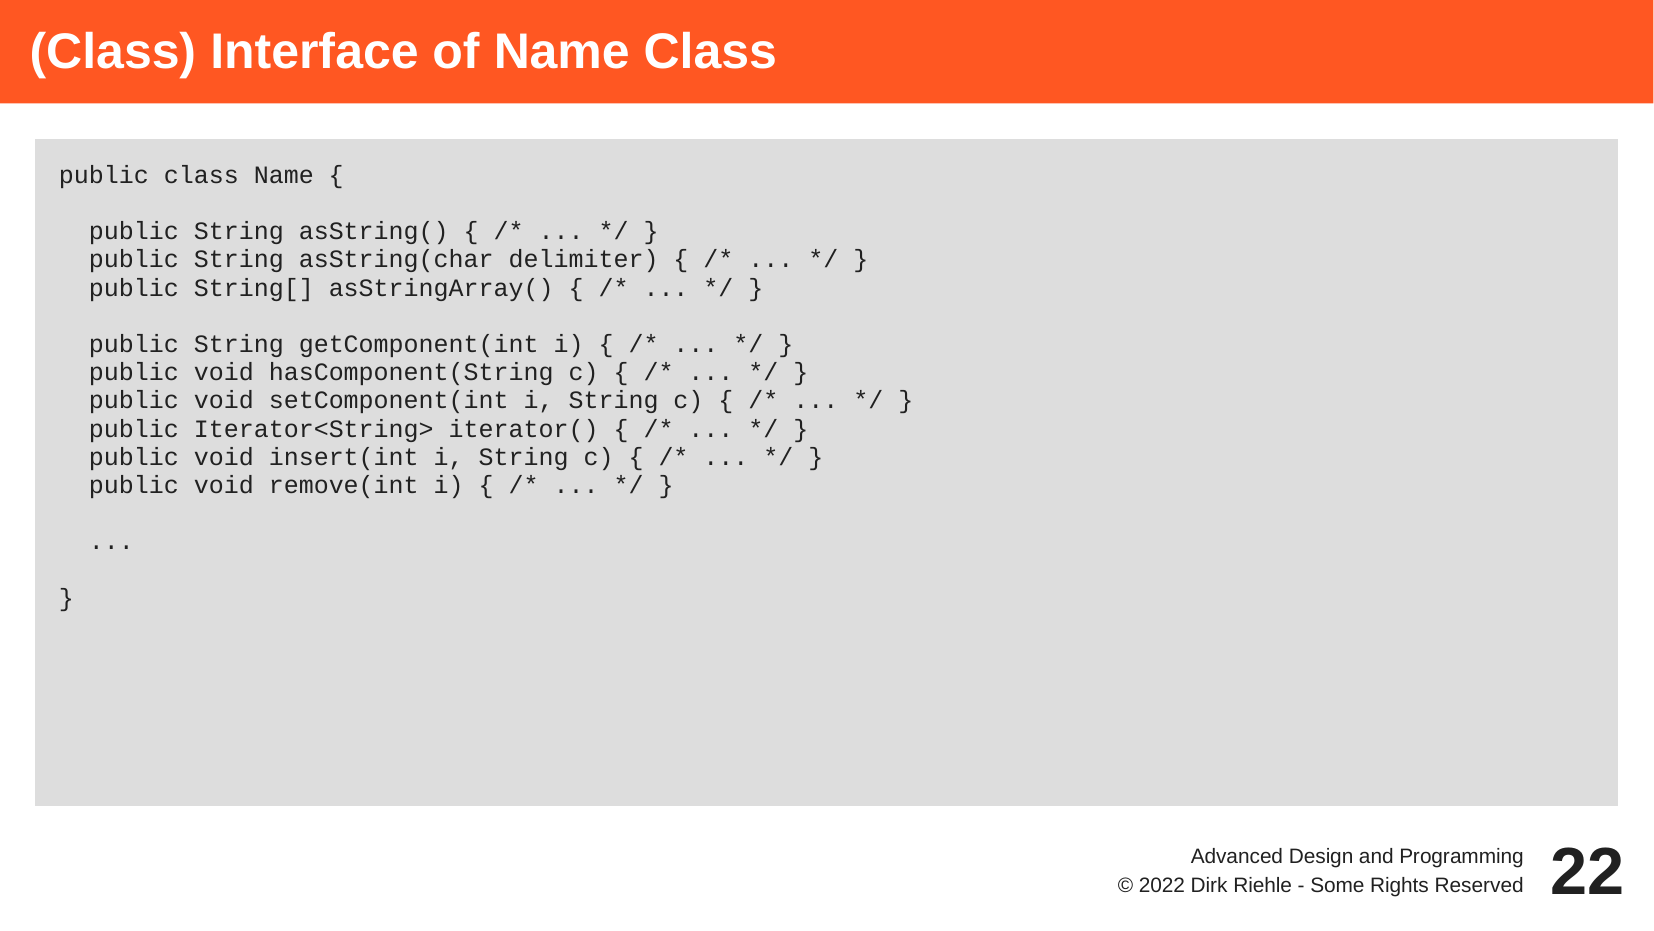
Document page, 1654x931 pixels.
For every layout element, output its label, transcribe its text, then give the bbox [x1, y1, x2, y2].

title (Class) Interface of Name Class [0, 0, 1654, 104]
list public class Name { public String asString() { /* ... */ } public String asString(char delimiter) { /* ... */ } public String[] asStringArray() { /* ... */ } public String getComponent(int i) { /* ... */ } public void hasComponent(String c) { /* ... */ } public void setComponent(int i, String c) { /* ... */ } public Iterator<String> iterator() { /* ... */ } public void insert(int i, String c) { /* ... */ } public void remove(int i) { /* ... */ } ... } [29, 132, 1625, 813]
